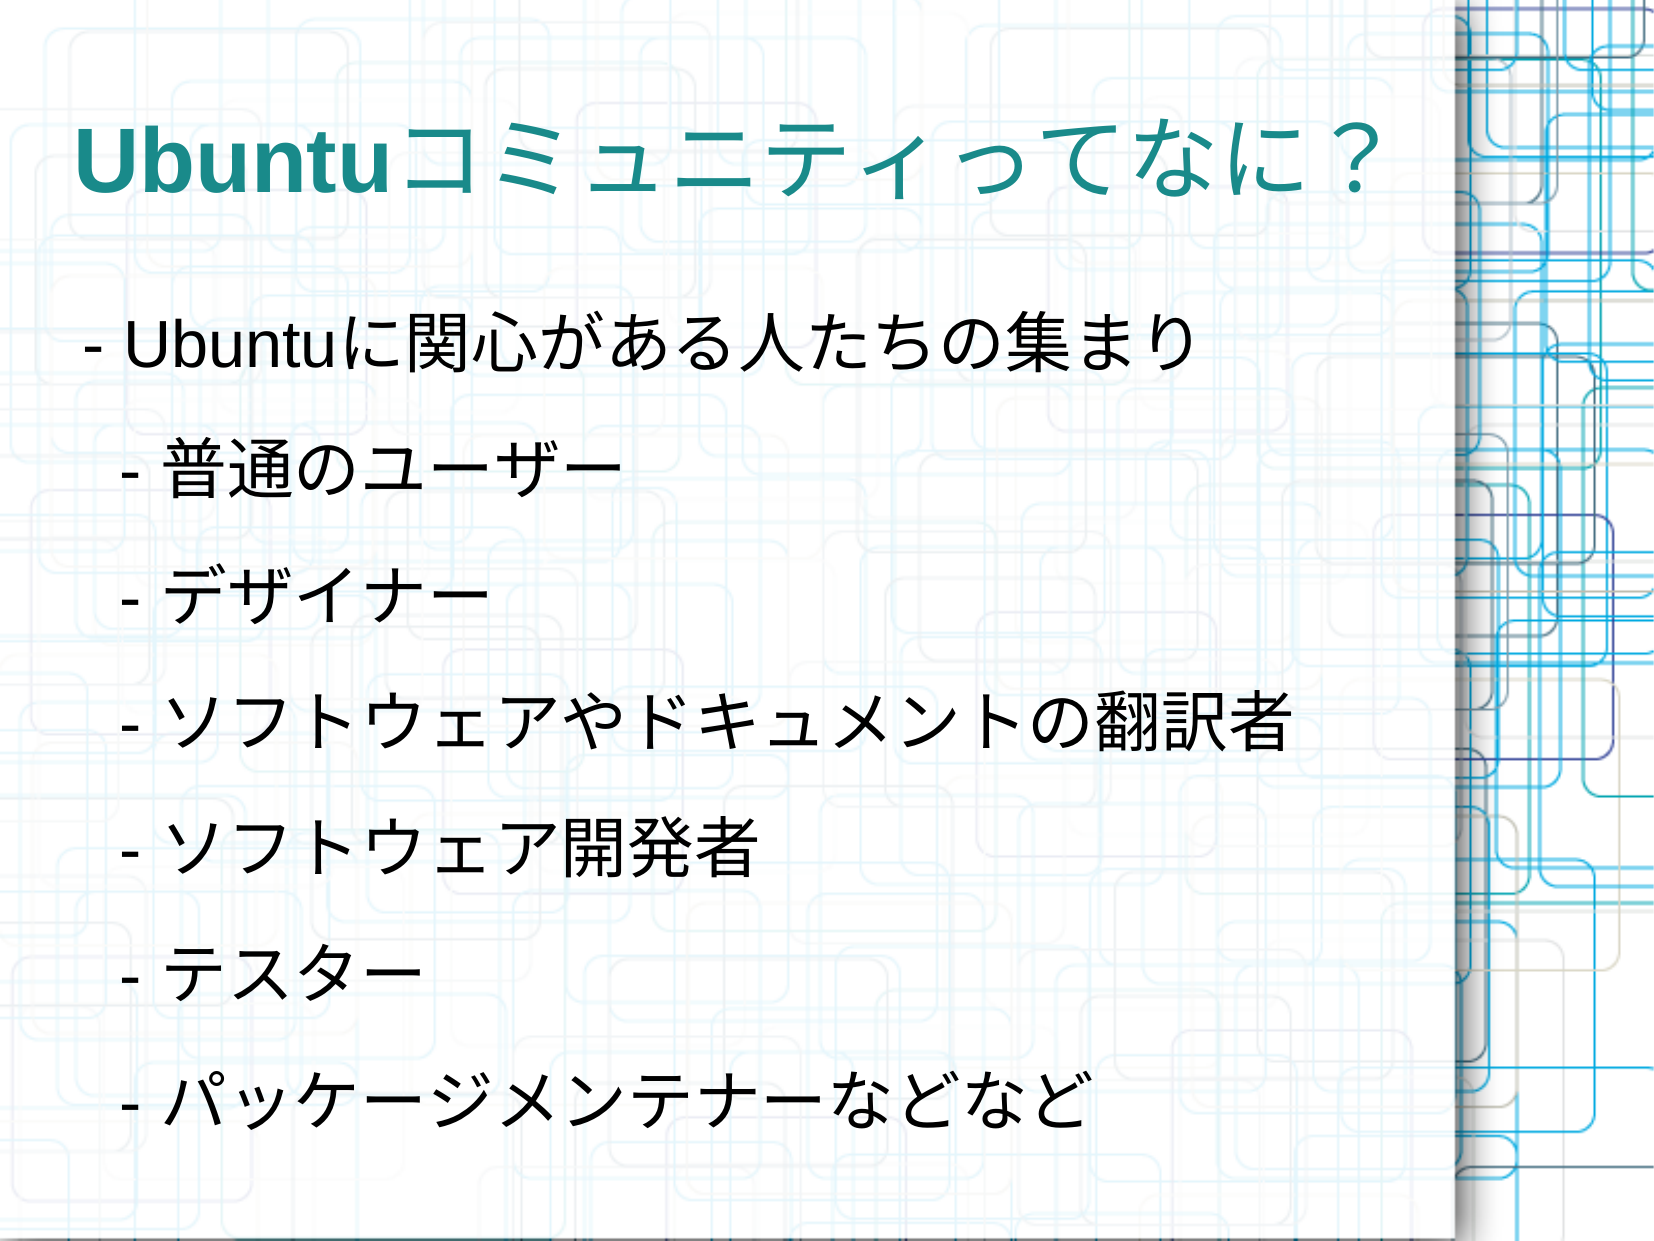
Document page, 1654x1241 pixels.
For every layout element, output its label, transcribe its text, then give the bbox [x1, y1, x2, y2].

list - Ubuntuに関心がある人たちの集まり - 普通のユーザー - デザイナー - ソフトウェアやドキュメントの翻訳者 - ソフトウェア開発者 - テスター - パッケージメンテナーなどなど [82, 290, 1418, 1071]
picture [0, 0, 1654, 1241]
title Ubuntuコミュニティってなに？ [59, 49, 1418, 257]
